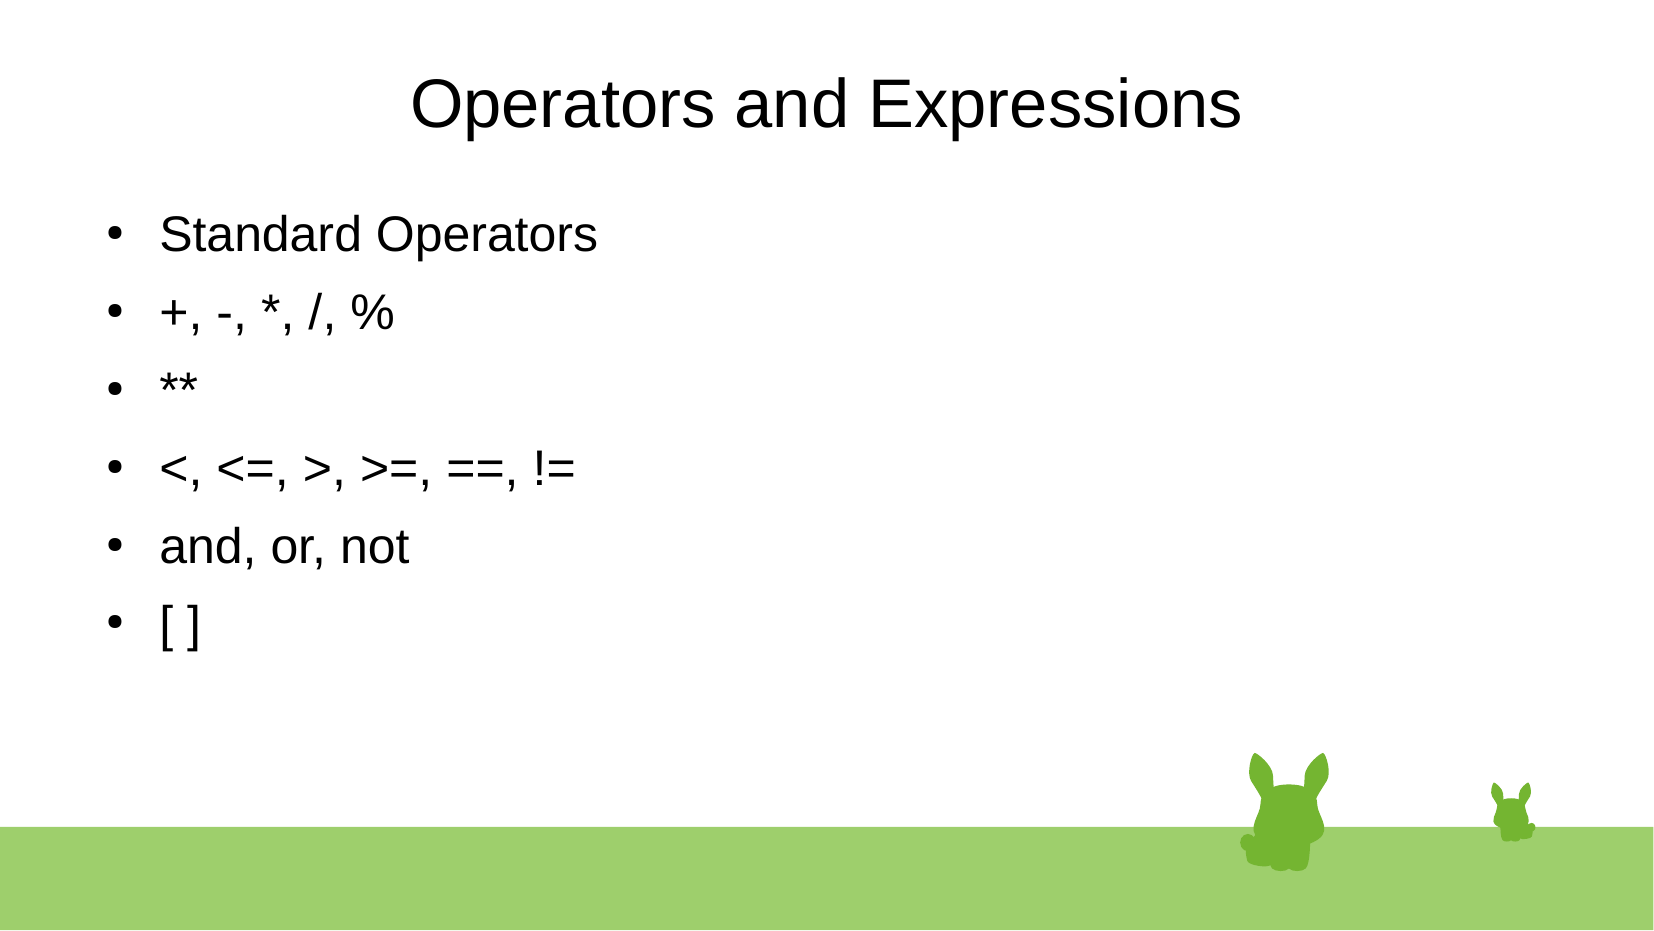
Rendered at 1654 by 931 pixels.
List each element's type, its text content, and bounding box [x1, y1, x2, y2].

title Operators and Expressions [88, 29, 1565, 178]
list Standard Operators +, -, *, /, % ** <, <=, >, >=, ==, != and, or, not [ ] [88, 206, 1565, 739]
